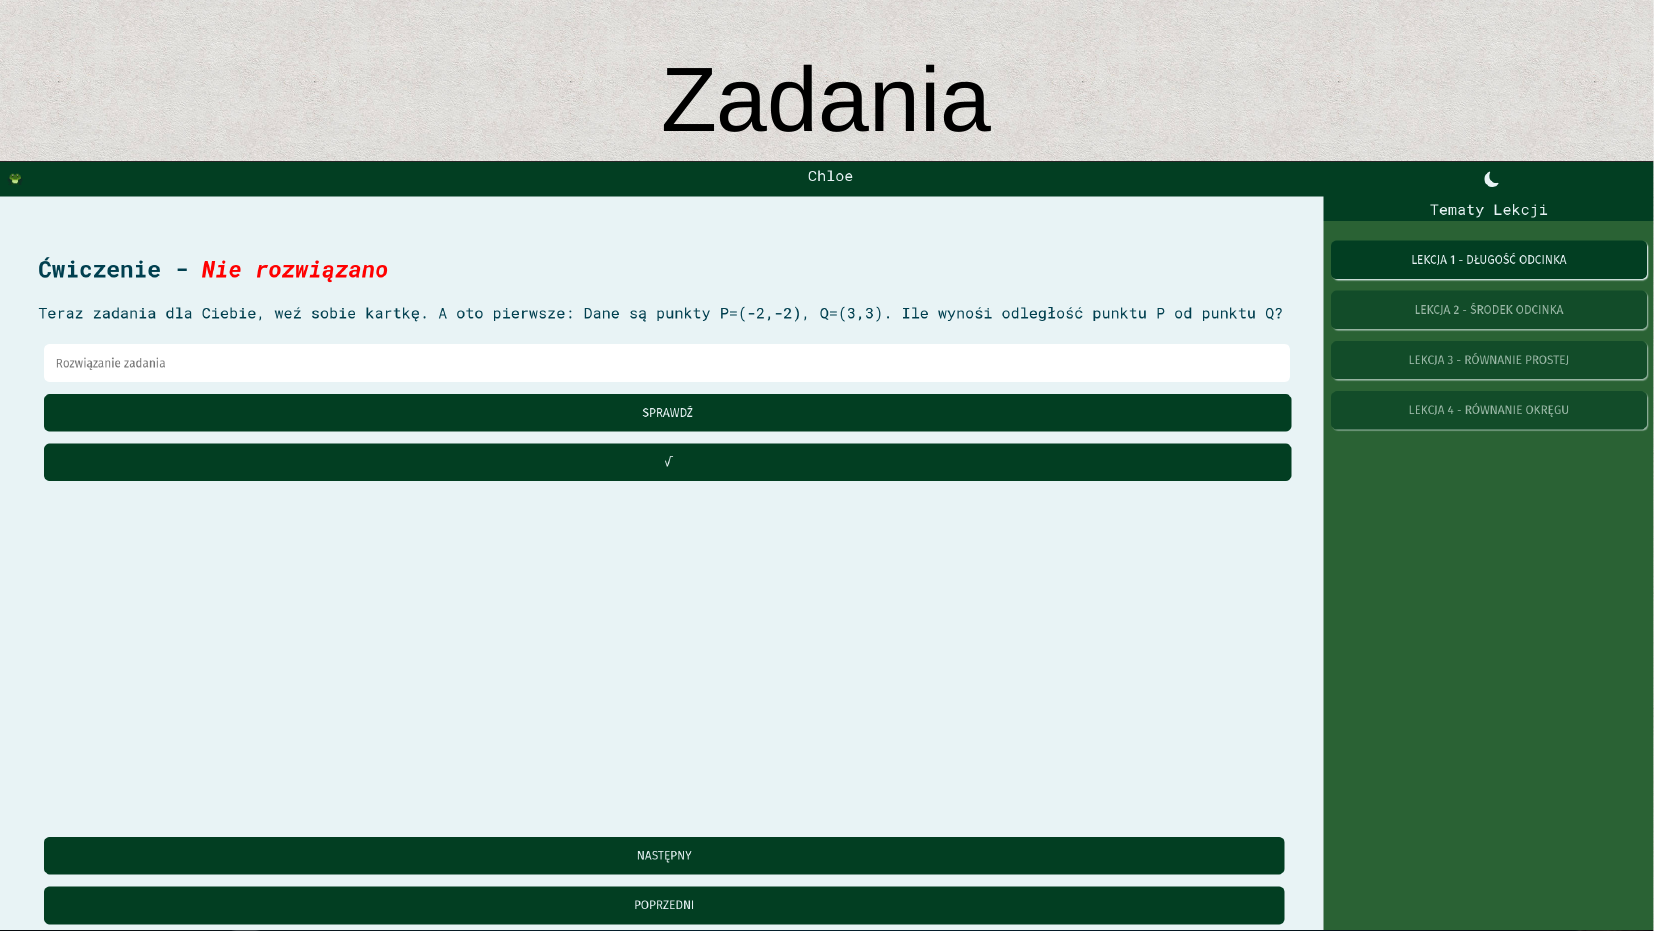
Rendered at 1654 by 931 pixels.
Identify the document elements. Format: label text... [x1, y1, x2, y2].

title Zadania [82, 21, 1571, 161]
picture [0, 0, 1654, 931]
